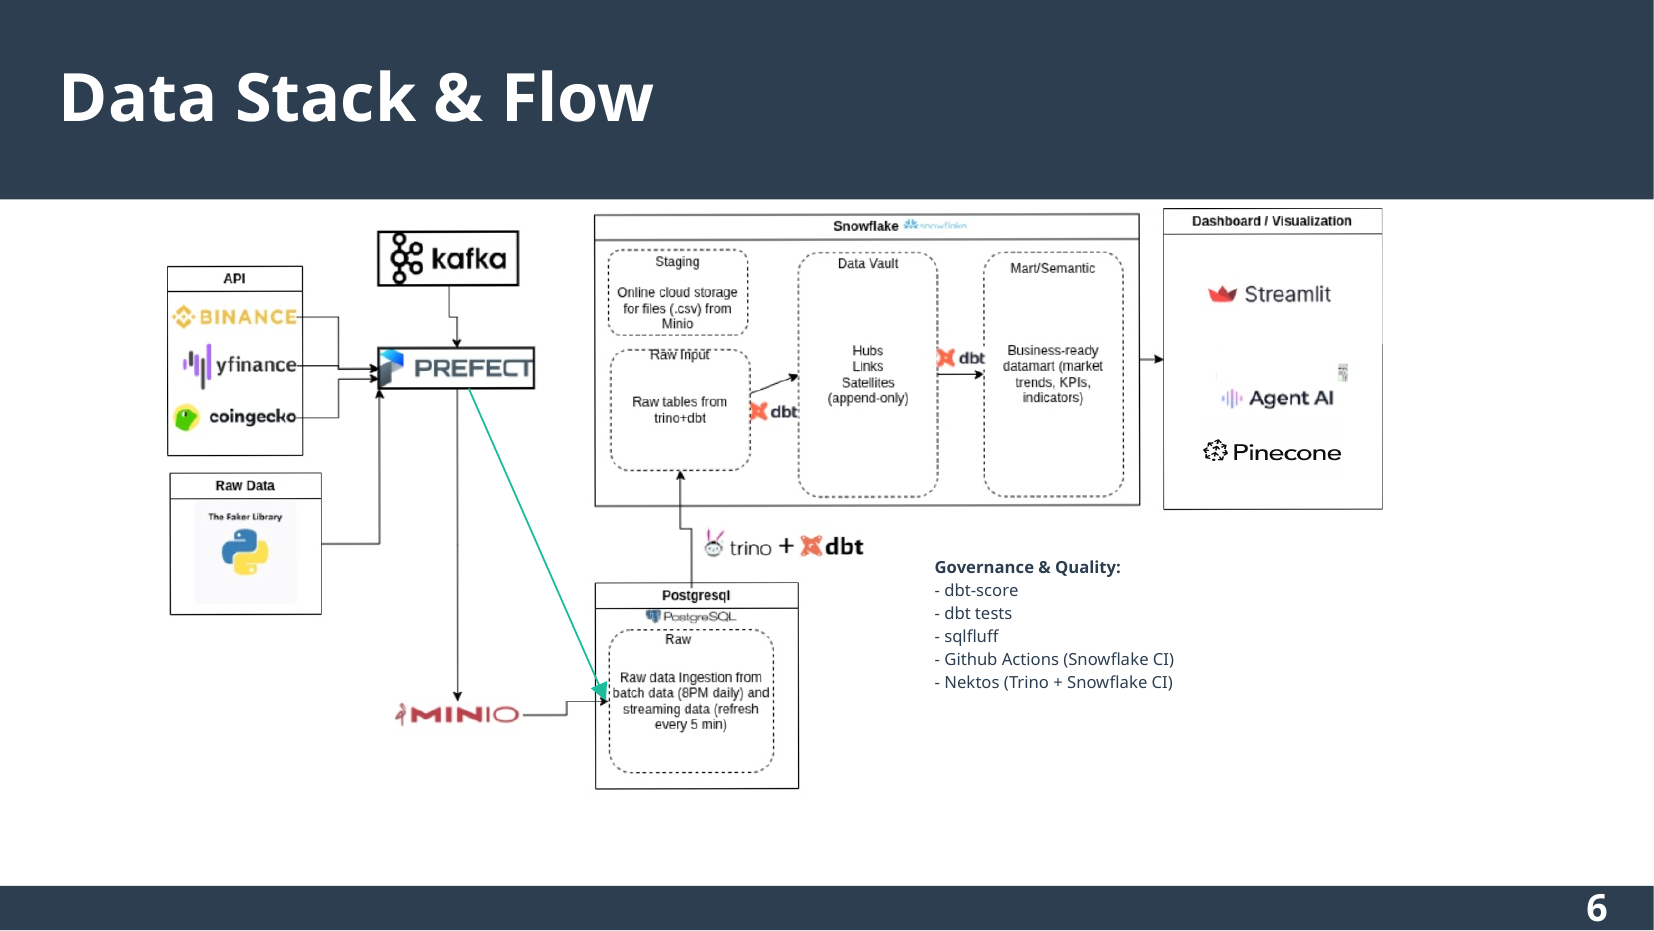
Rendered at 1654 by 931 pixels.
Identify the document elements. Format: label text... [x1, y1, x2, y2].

picture [166, 207, 1383, 876]
text_box Governance & Quality: - dbt-score - dbt tests - sqlfluff - Github Actions (Snowflake CI) - Nektos (Trino + Snowflake CI) [919, 535, 1510, 806]
title Data Stack & Flow [59, 37, 1595, 155]
